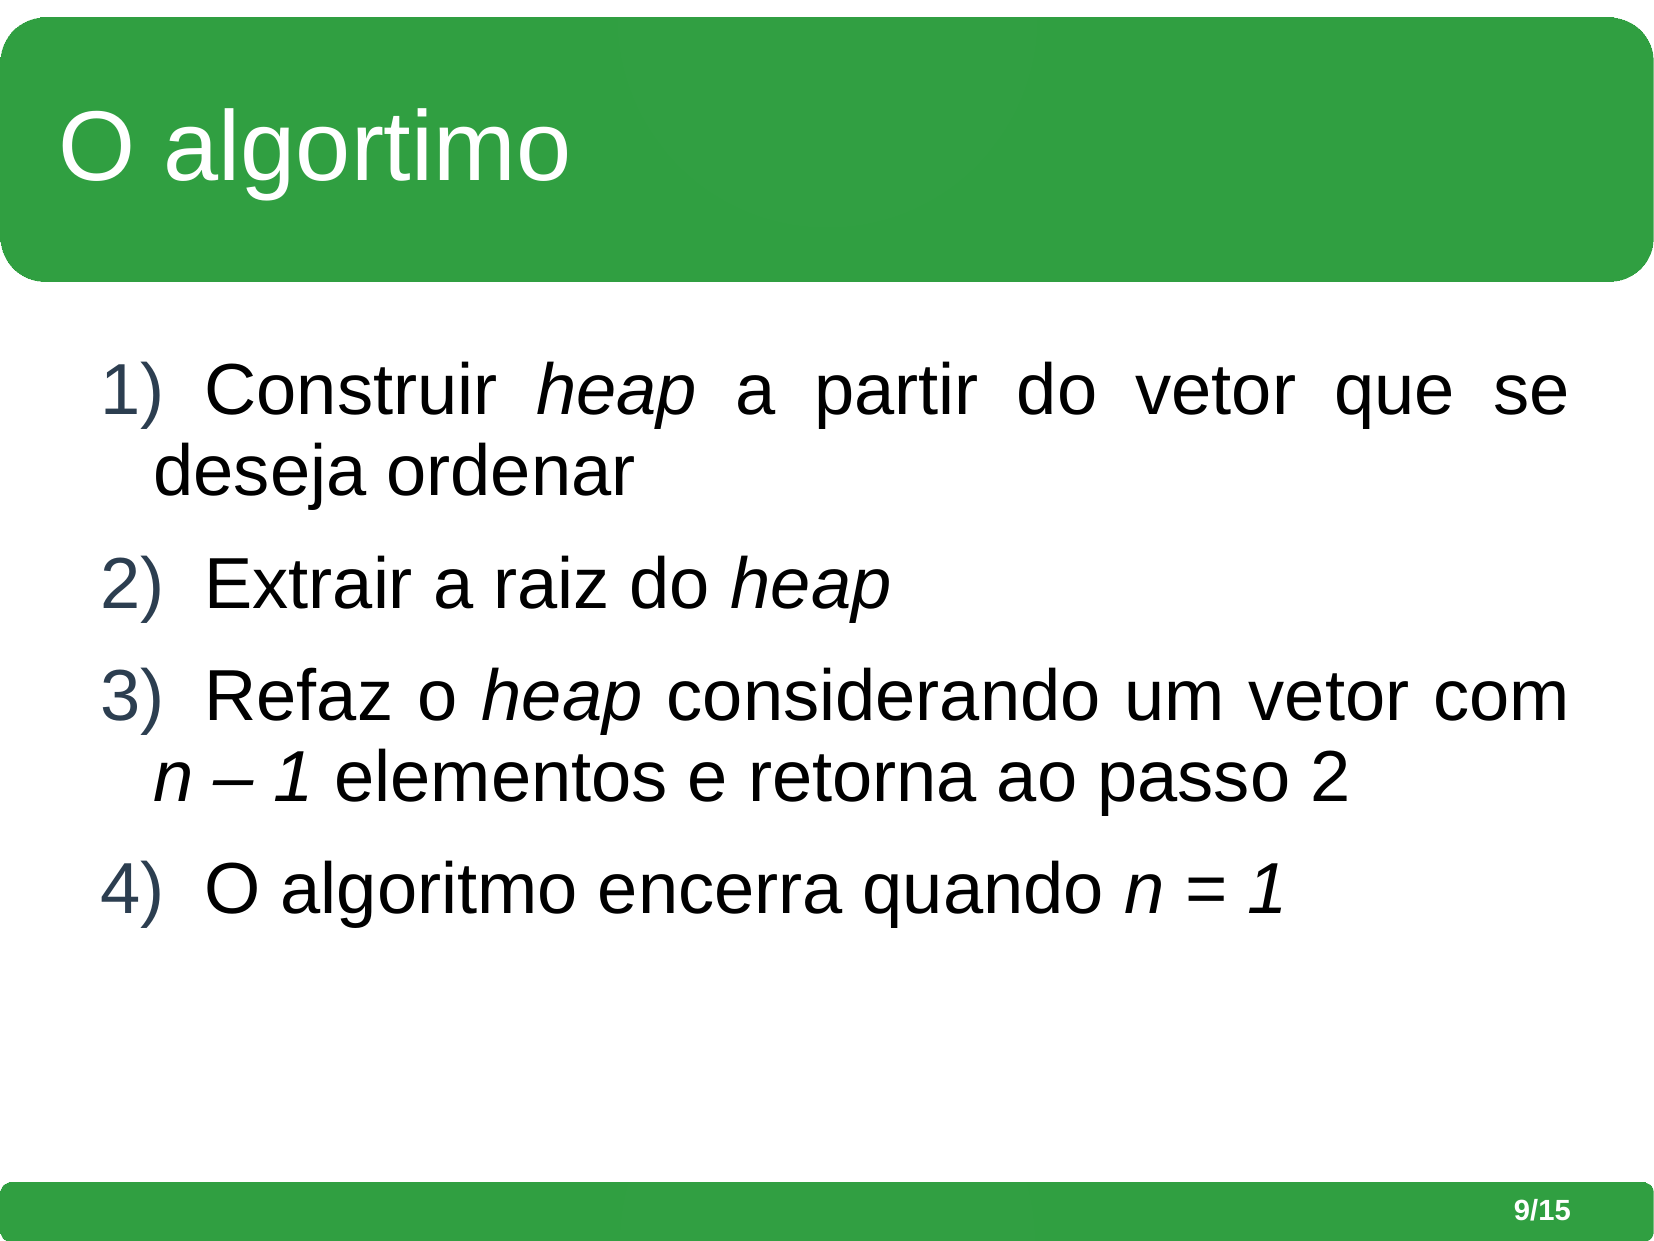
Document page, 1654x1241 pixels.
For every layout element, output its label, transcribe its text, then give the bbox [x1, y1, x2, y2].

title O algortimo [59, 74, 1595, 218]
list Construir heap a partir do vetor que se deseja ordenar Extrair a raiz do heap Refaz o heap considerando um vetor com n – 1 elementos e retorna ao passo 2 O algoritmo encerra quando n = 1 [82, 349, 1571, 1069]
